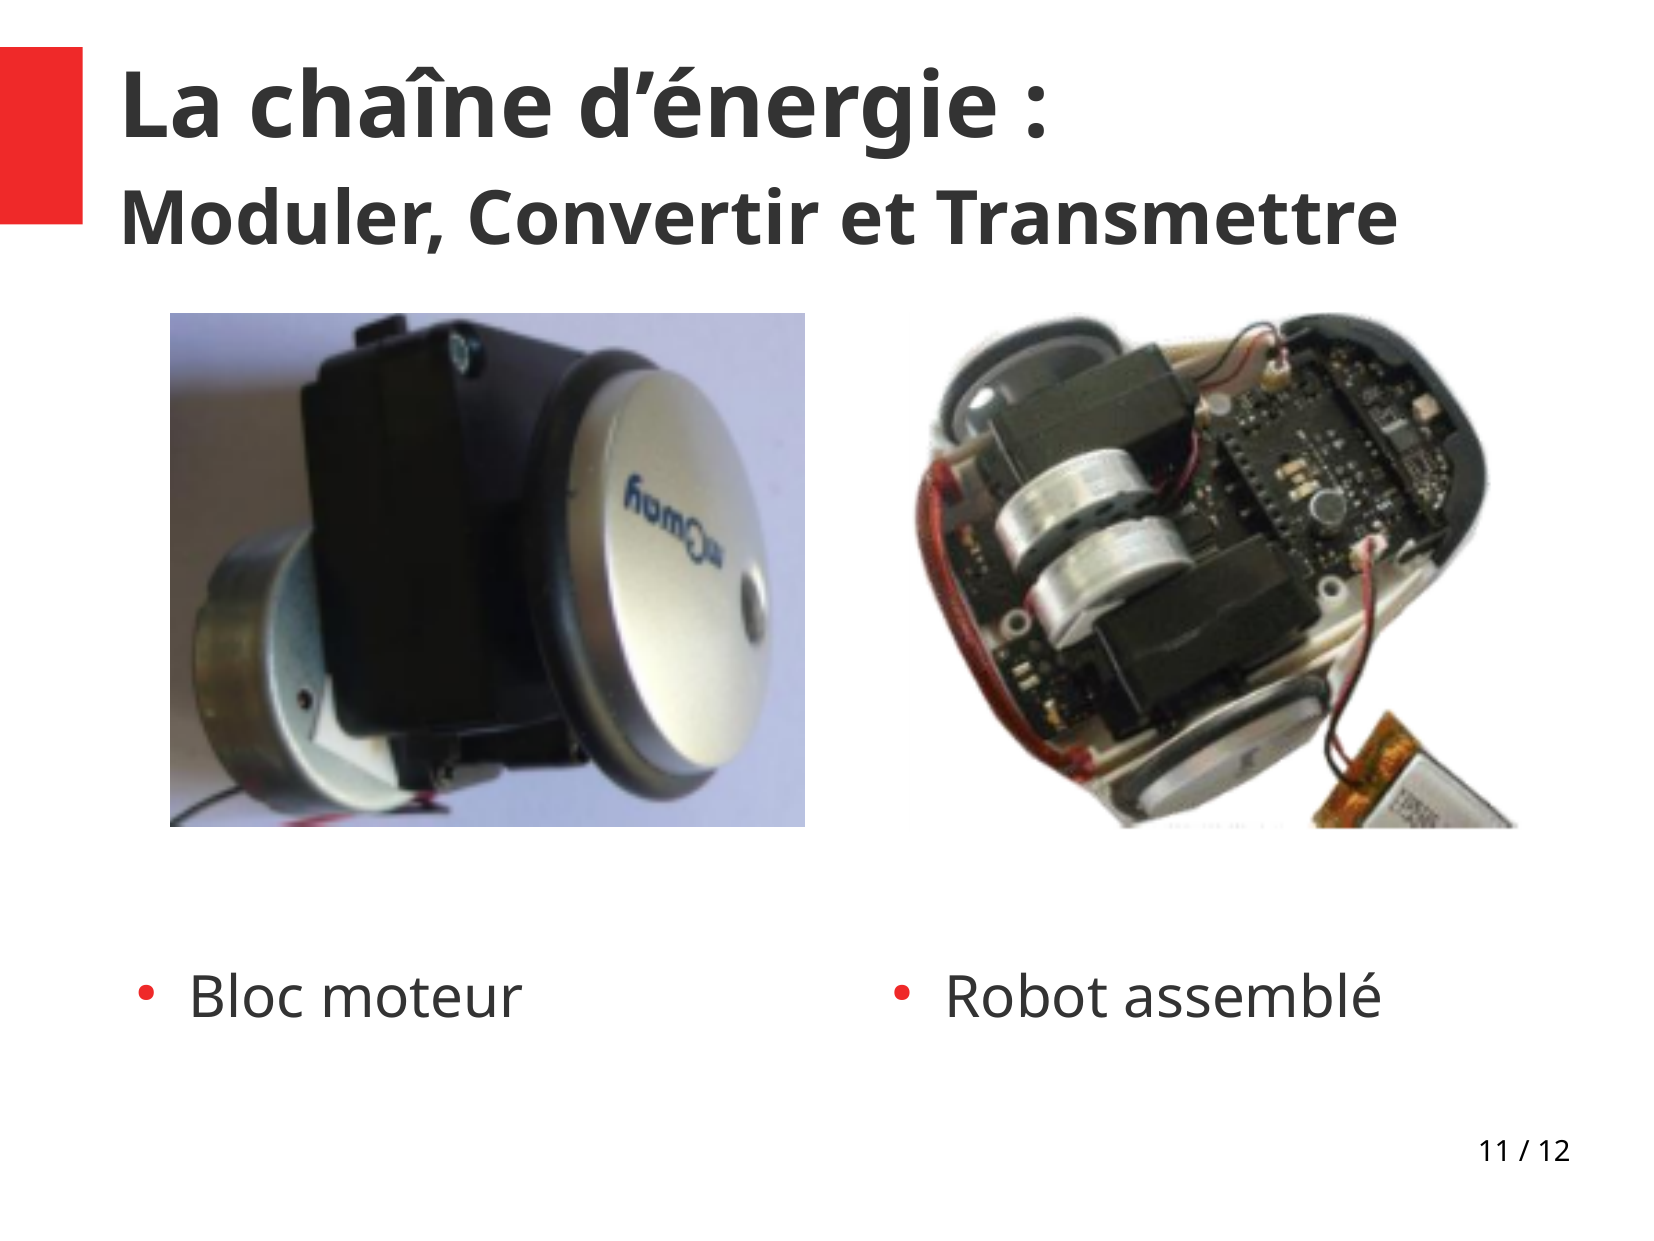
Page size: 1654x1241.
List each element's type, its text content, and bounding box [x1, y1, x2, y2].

title La chaîne d’énergie : Moduler, Convertir et Transmettre [118, 49, 1571, 257]
list Bloc moteur [118, 954, 863, 1119]
picture [908, 312, 1538, 832]
list Robot assemblé [874, 954, 1619, 1119]
picture [170, 313, 805, 827]
